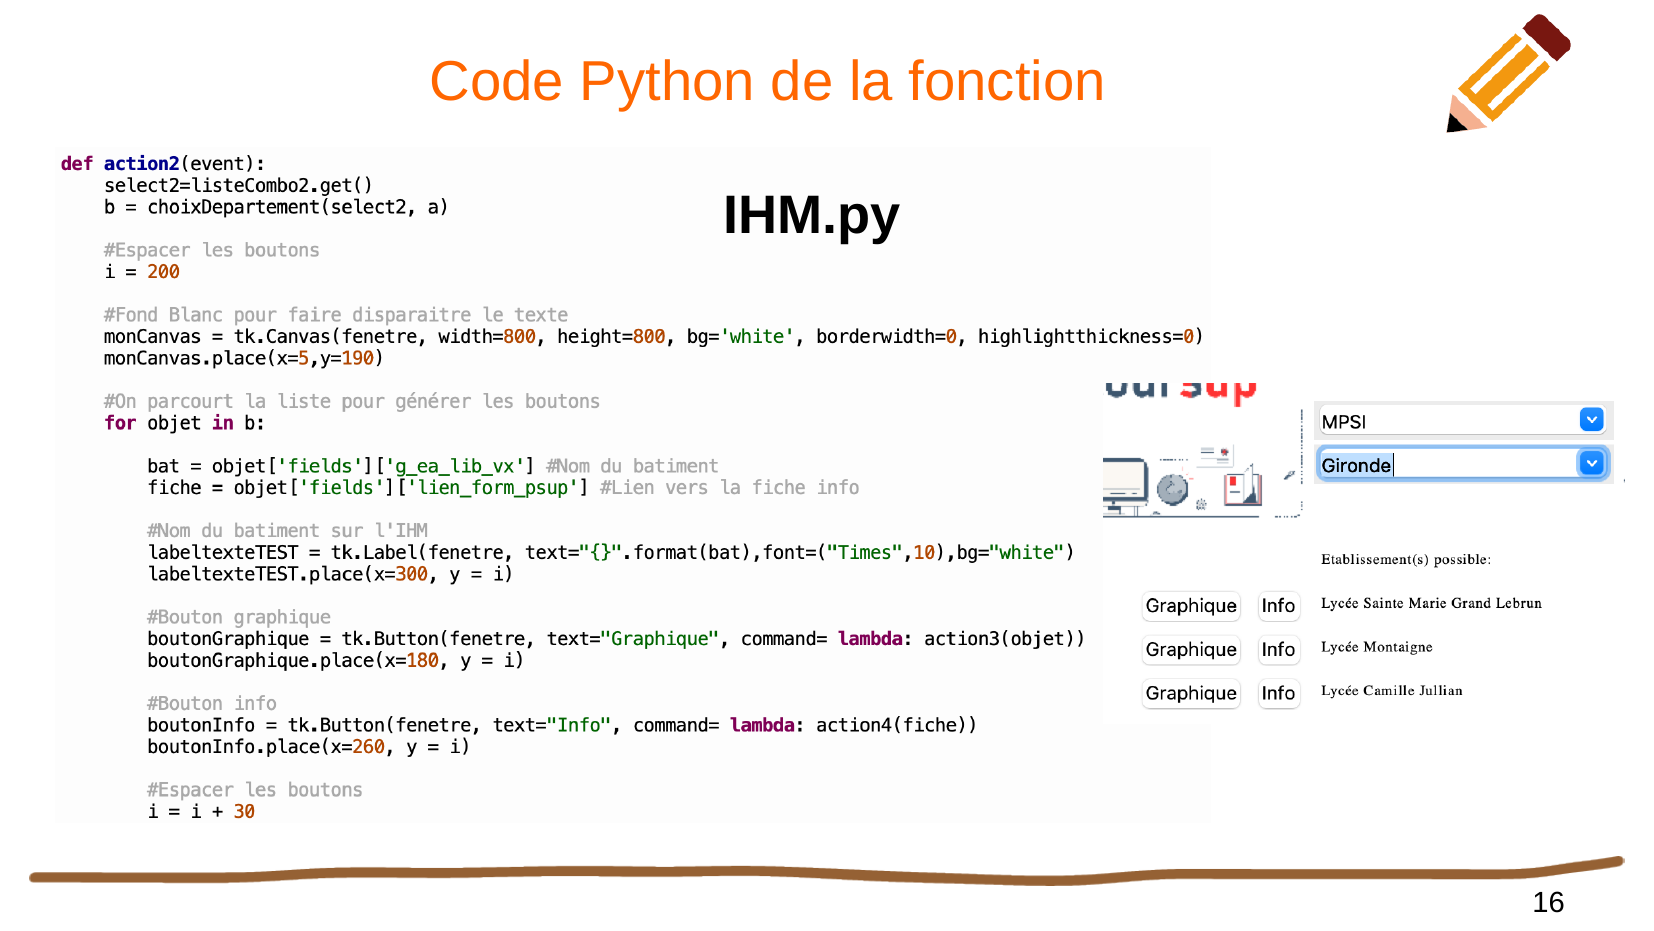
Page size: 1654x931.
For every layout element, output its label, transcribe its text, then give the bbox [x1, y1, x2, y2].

picture [29, 856, 1625, 886]
text_box IHM.py [708, 177, 975, 253]
picture [55, 147, 1625, 823]
title Code Python de la fonction [88, 29, 1447, 133]
picture [1446, 14, 1571, 133]
